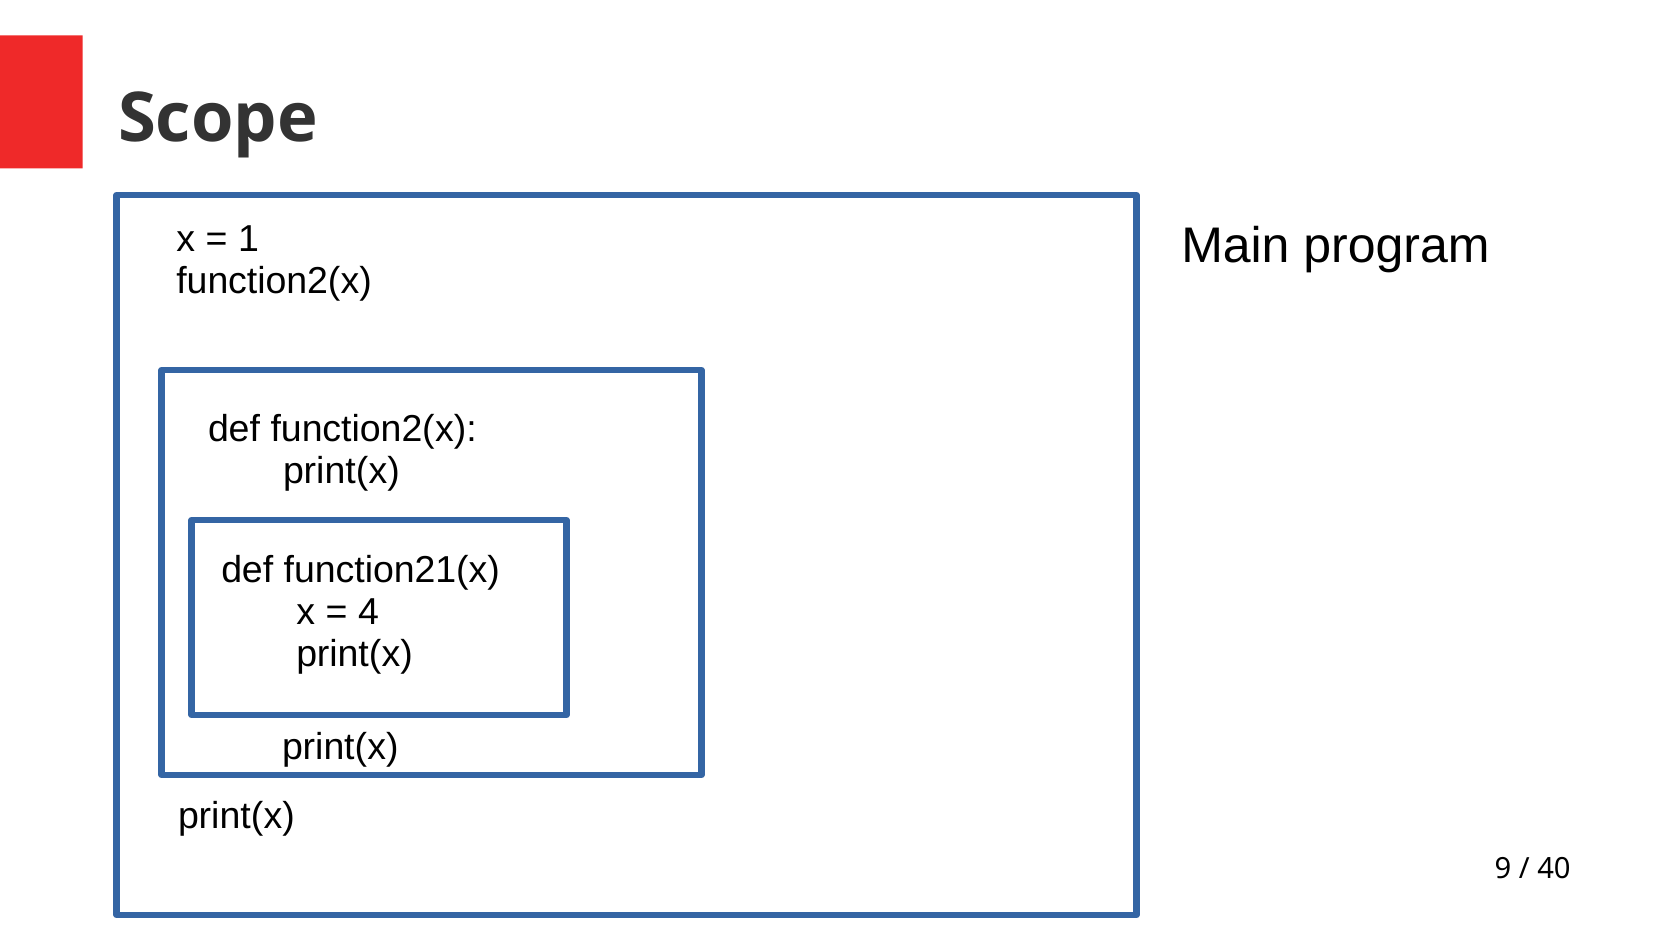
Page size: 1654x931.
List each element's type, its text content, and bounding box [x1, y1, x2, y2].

text_box def function2(x): print(x) [193, 400, 734, 506]
text_box def function21(x) x = 4 print(x) [206, 541, 747, 683]
text_box x = 1 function2(x) [161, 210, 702, 309]
text_box Main program [1166, 210, 1512, 281]
text_box print(x) [267, 718, 808, 776]
title Scope [118, 37, 1571, 193]
text_box print(x) [163, 787, 704, 845]
